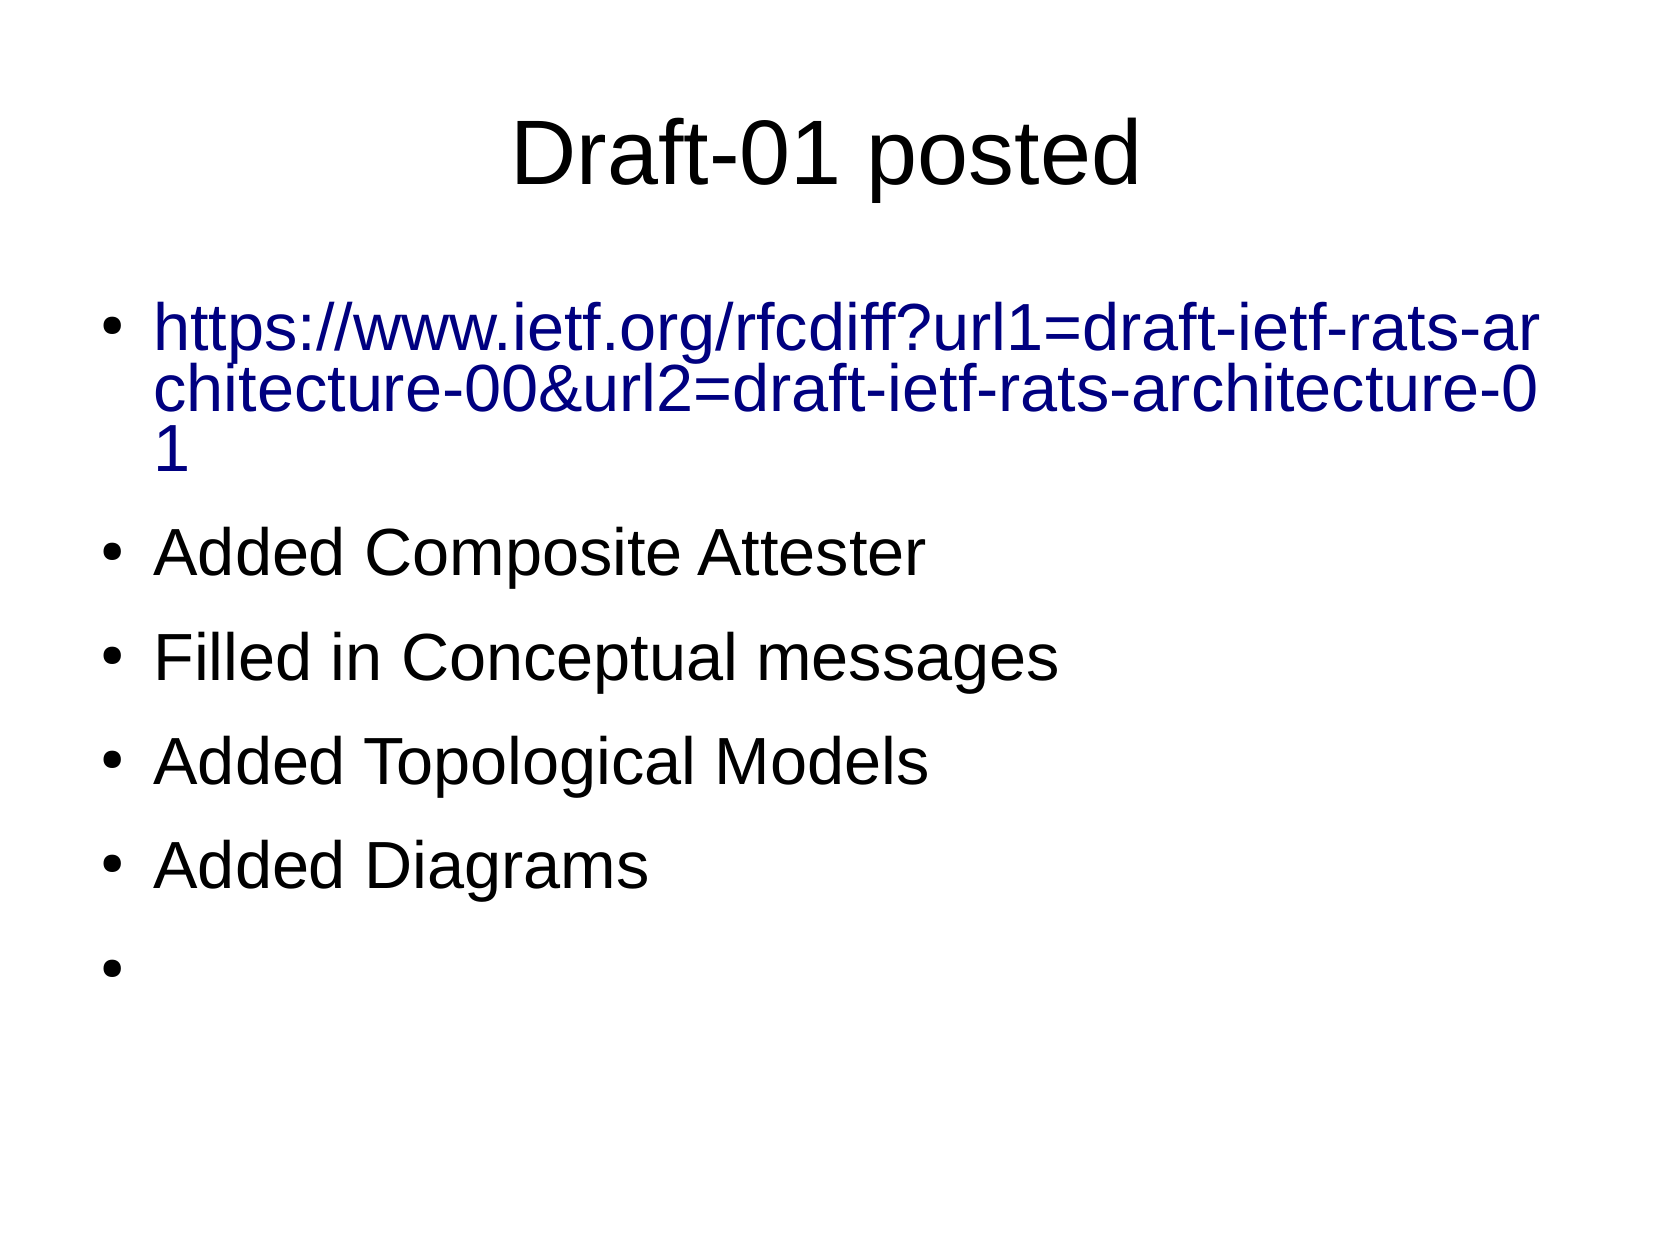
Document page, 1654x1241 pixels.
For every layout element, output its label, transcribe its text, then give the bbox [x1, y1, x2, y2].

title Draft-01 posted [82, 49, 1571, 257]
list https://www.ietf.org/rfcdiff?url1=draft-ietf-rats-architecture-00&url2=draft-ietf-rats-architecture-01 Added Composite Attester Filled in Conceptual messages Added Topological Models Added Diagrams [82, 290, 1571, 1010]
